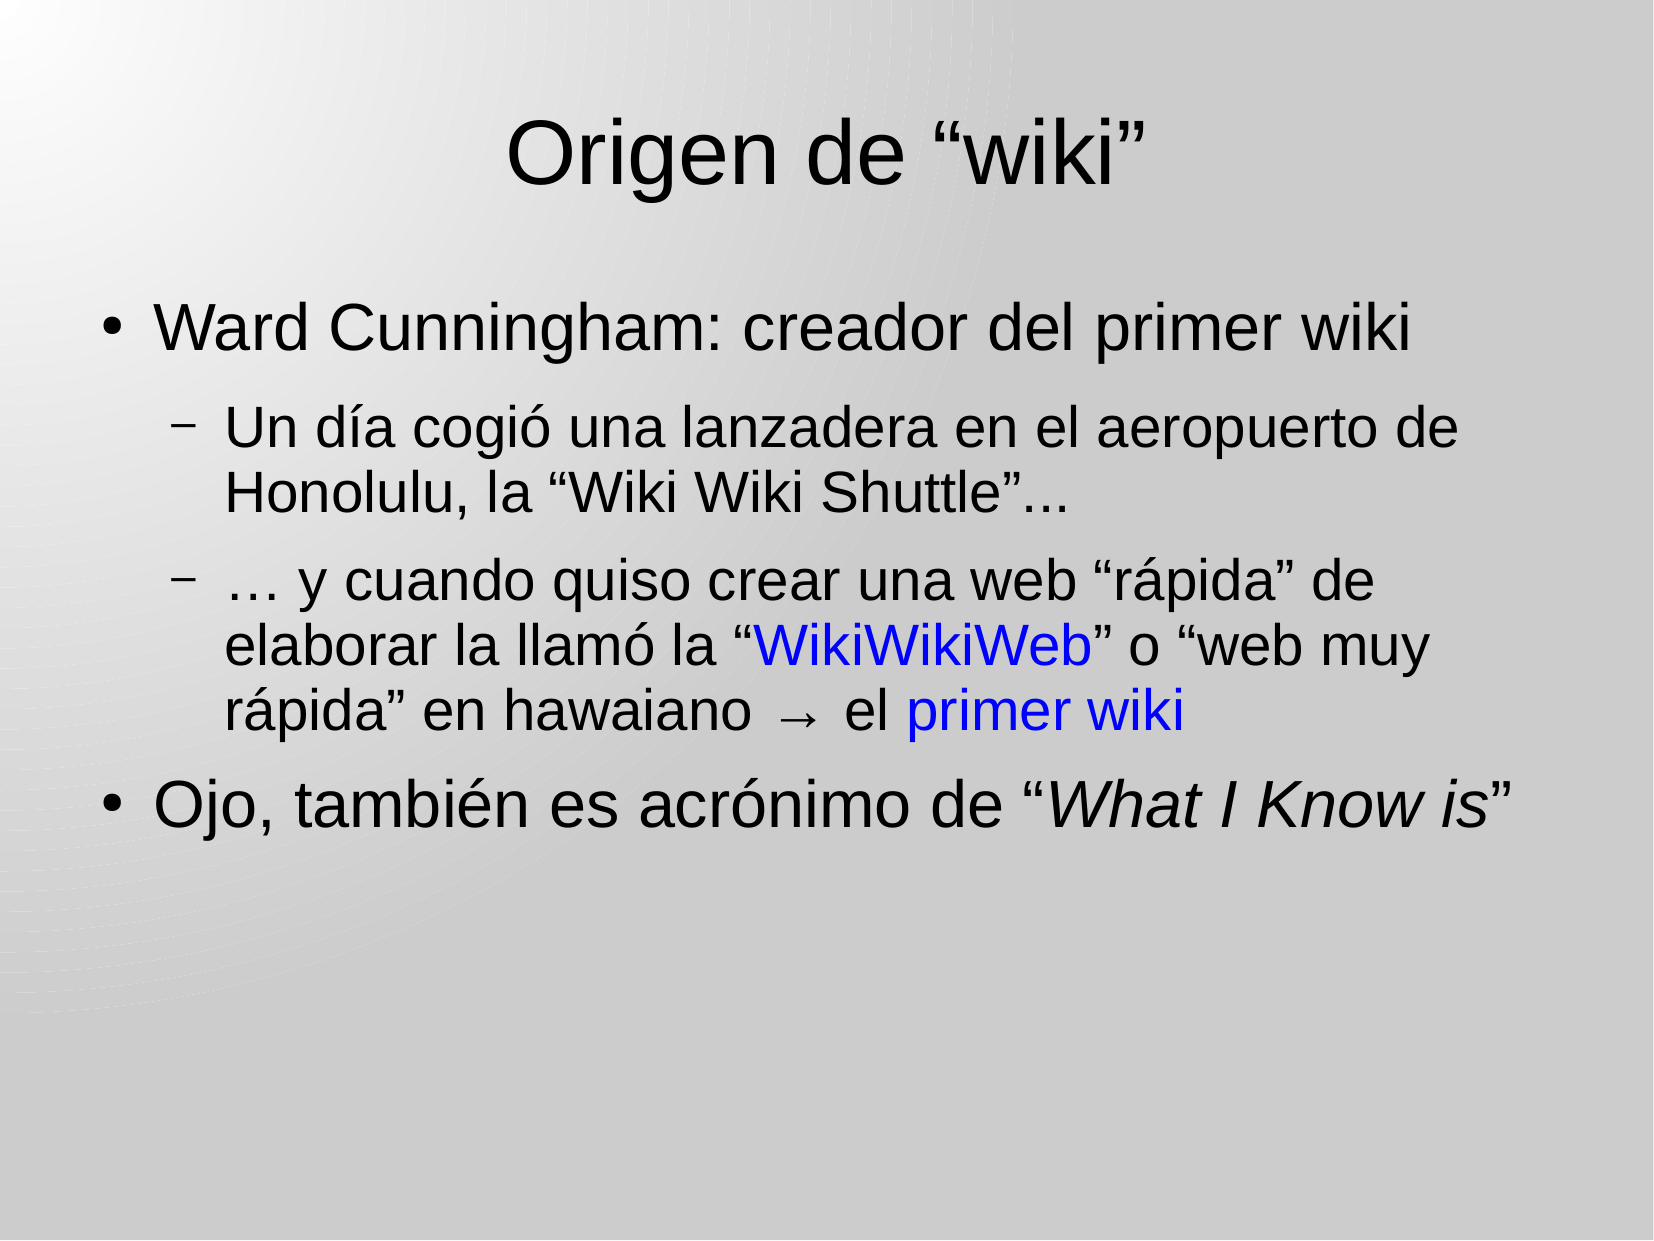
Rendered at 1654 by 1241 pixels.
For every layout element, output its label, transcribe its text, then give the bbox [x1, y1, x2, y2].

list Ward Cunningham: creador del primer wiki Un día cogió una lanzadera en el aeropuerto de Honolulu, la “Wiki Wiki Shuttle”... … y cuando quiso crear una web “rápida” de elaborar la llamó la “WikiWikiWeb” o “web muy rápida” en hawaiano → el primer wiki Ojo, también es acrónimo de “What I Know is” [82, 290, 1538, 1109]
title Origen de “wiki” [82, 49, 1571, 257]
